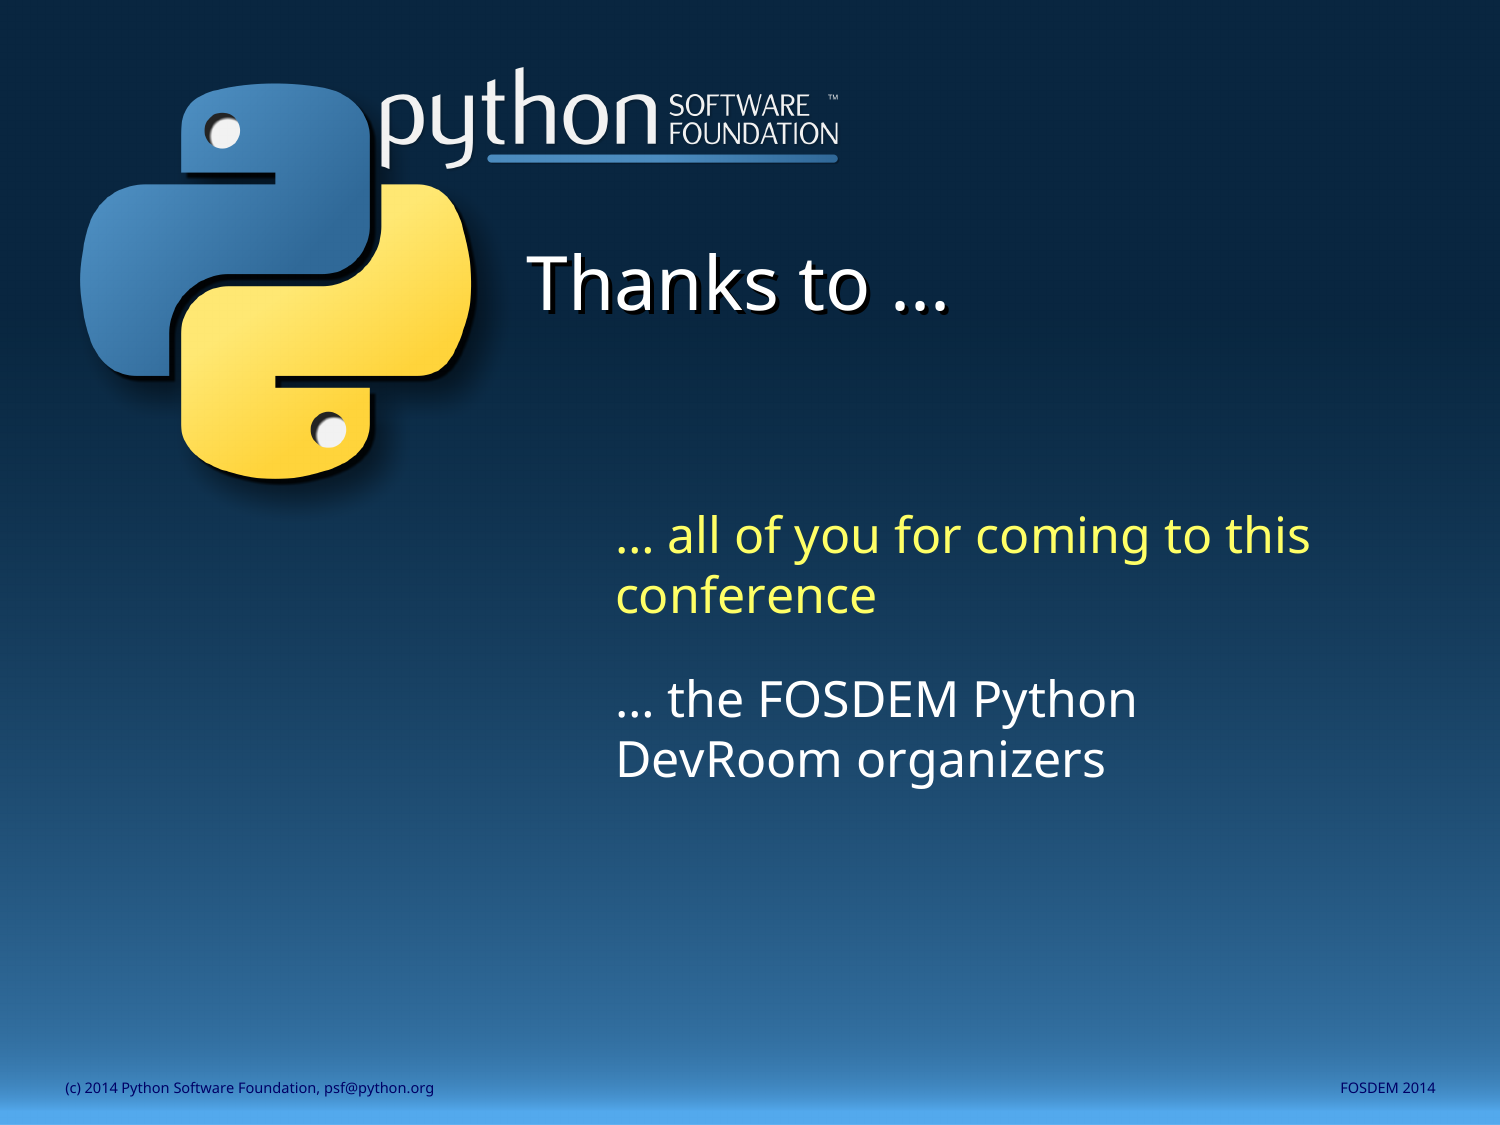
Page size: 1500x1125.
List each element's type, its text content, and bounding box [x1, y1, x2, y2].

picture [0, 0, 1500, 1125]
title Thanks to ... [512, 185, 1388, 377]
list … all of you for coming to this conference … the FOSDEM Python DevRoom organizers [544, 392, 1388, 1006]
